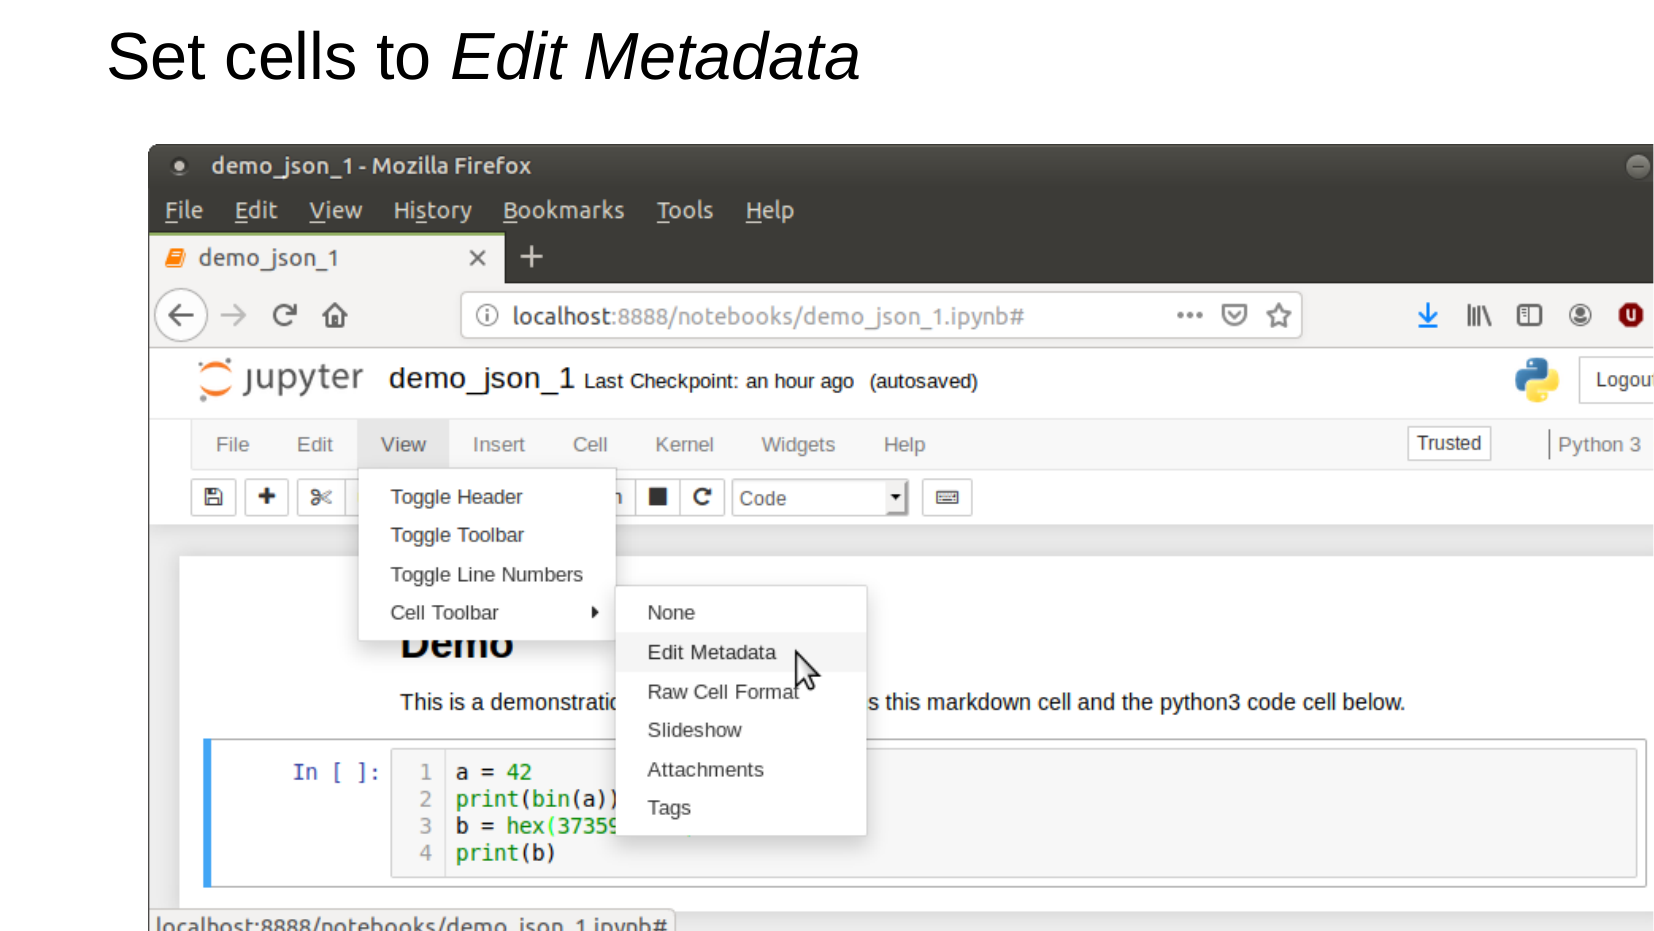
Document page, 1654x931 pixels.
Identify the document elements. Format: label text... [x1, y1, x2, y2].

subtitle Set cells to Edit Metadata [70, 11, 1559, 102]
picture [148, 144, 1654, 931]
